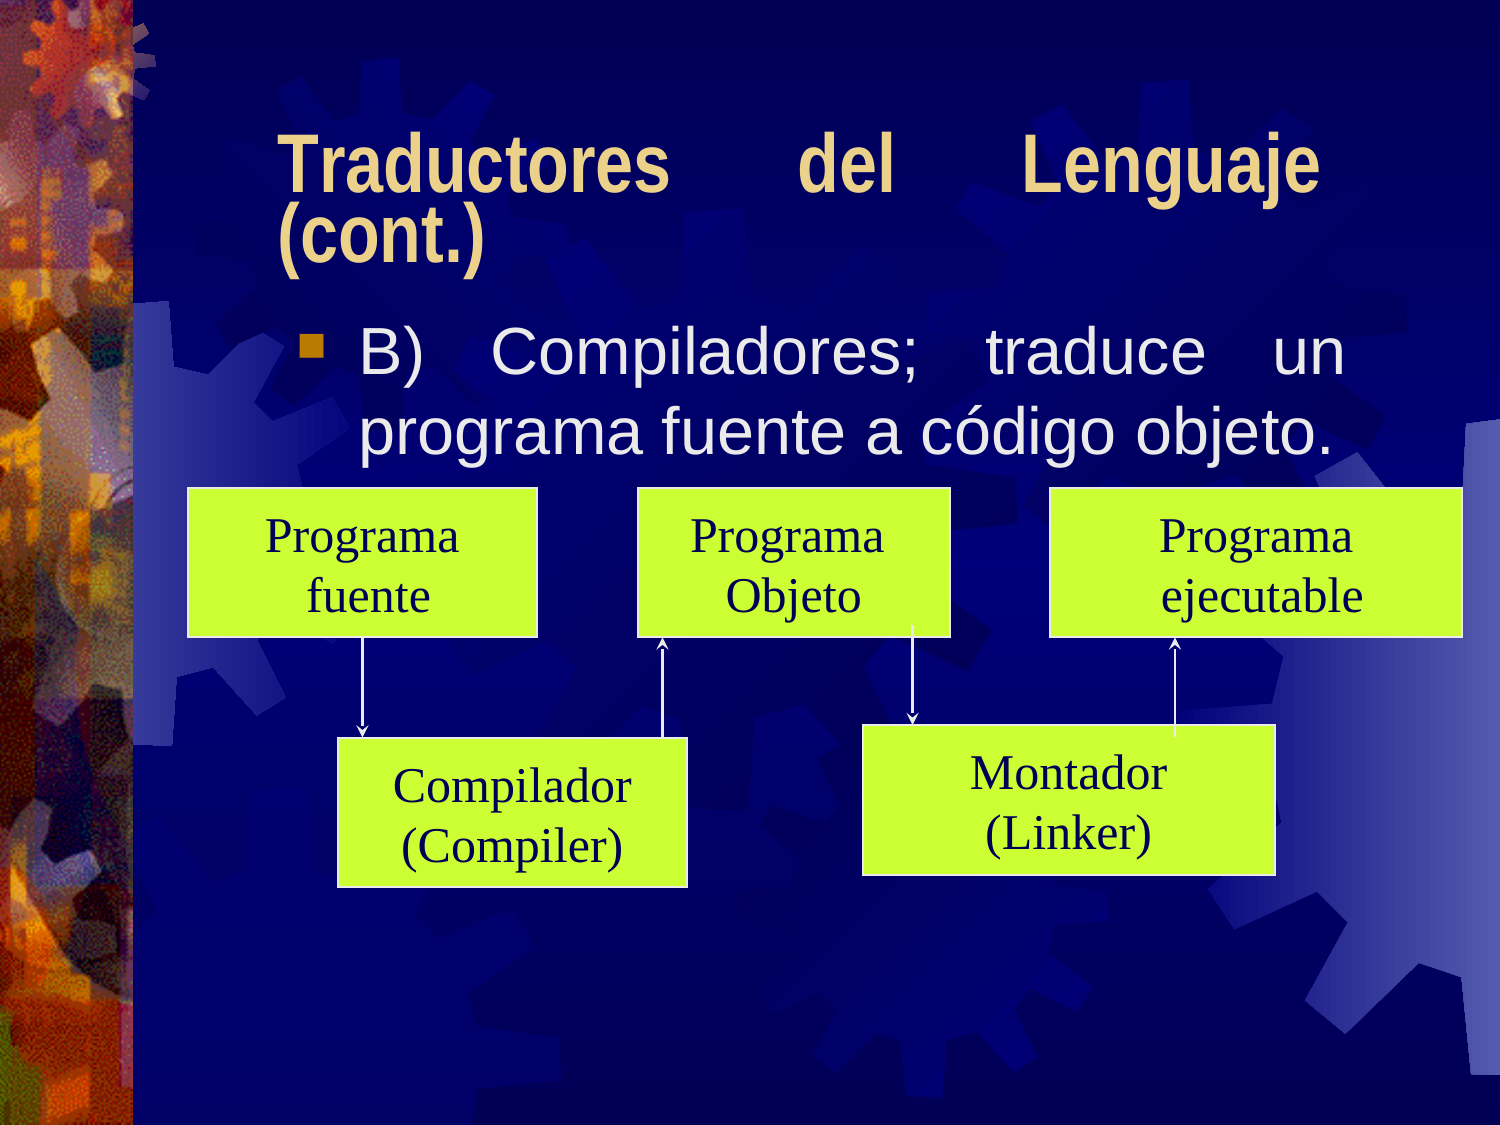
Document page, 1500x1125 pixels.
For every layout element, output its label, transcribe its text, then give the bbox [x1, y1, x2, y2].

text_box Programa fuente [187, 487, 538, 638]
picture [0, 0, 133, 1125]
text_box Programa ejecutable [1050, 487, 1463, 638]
text_box Programa Objeto [637, 487, 950, 638]
text_box Compilador (Compiler) [337, 737, 688, 888]
text_box Montador (Linker) [862, 725, 1275, 875]
text_box B) Compiladores; traduce un programa fuente a código objeto. [287, 299, 1363, 475]
text_box Traductores del Lenguaje (cont.) [262, 112, 1338, 300]
